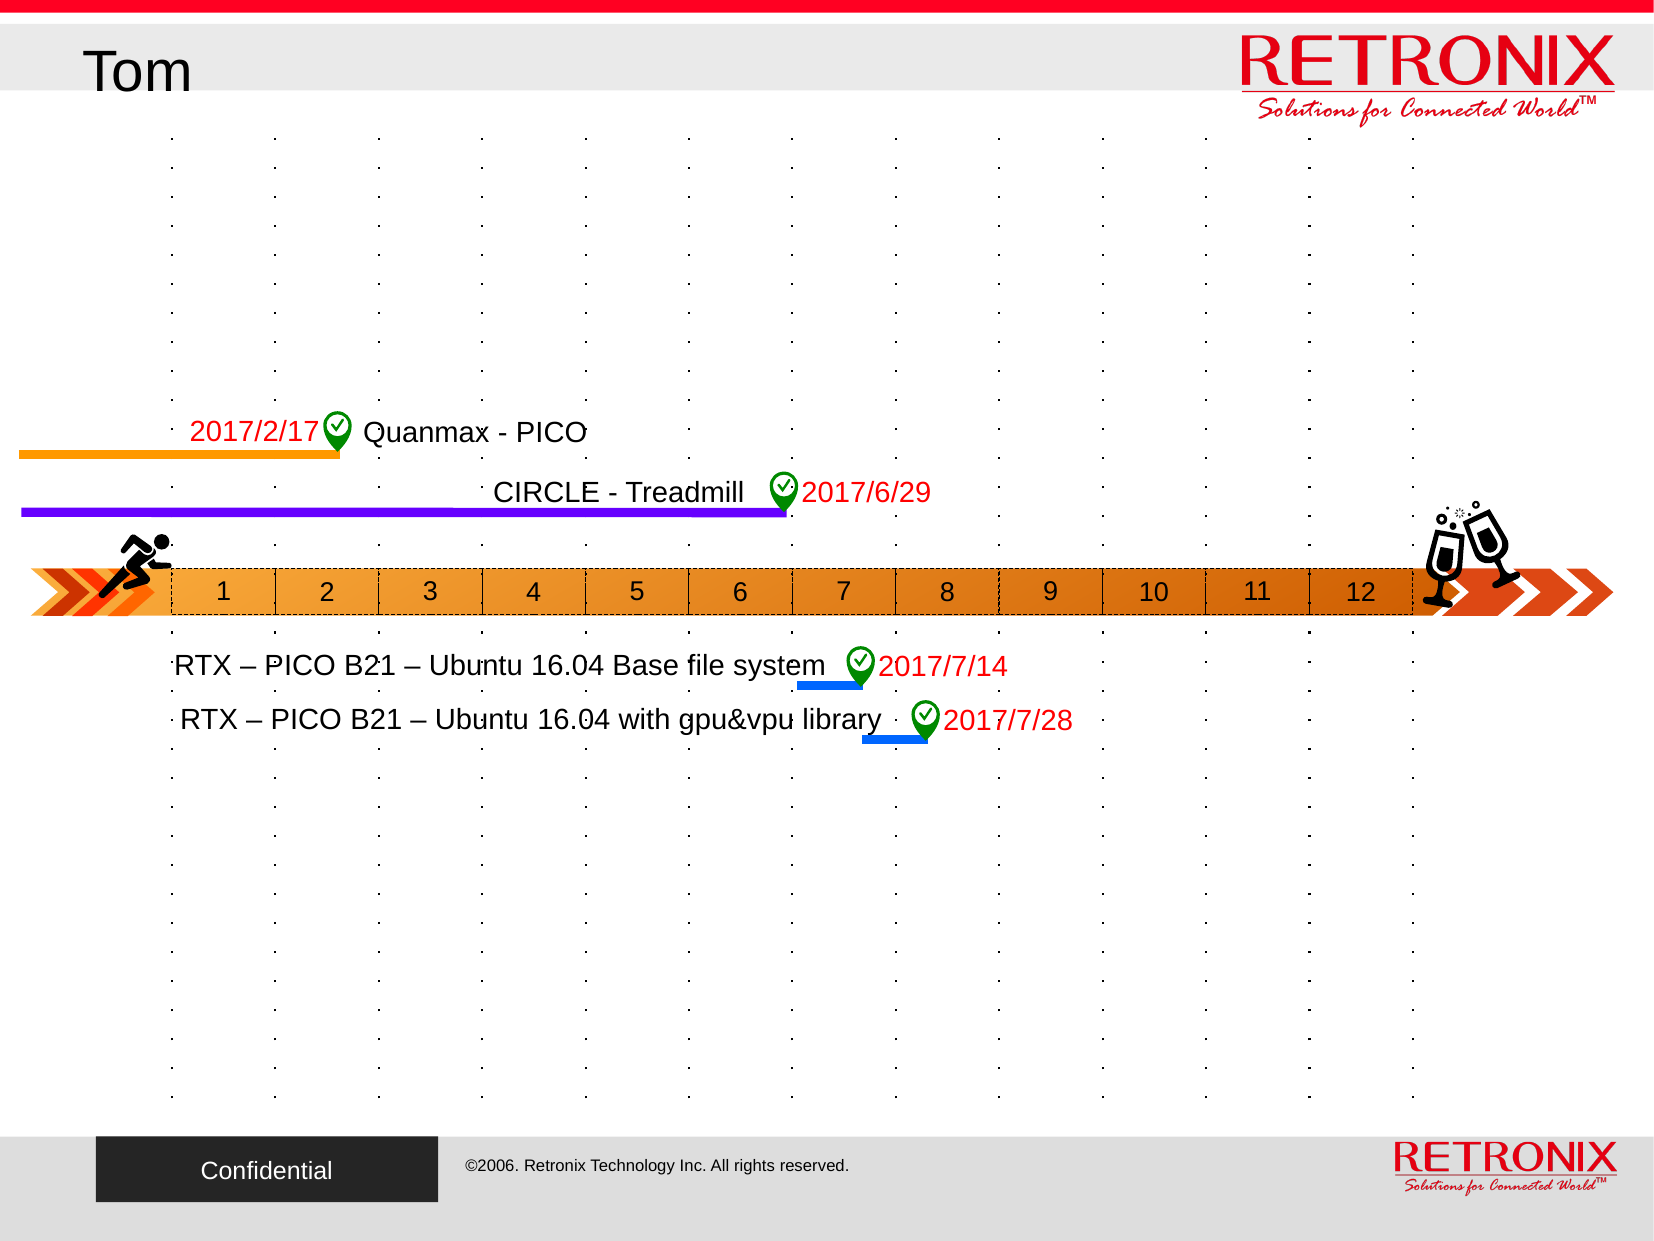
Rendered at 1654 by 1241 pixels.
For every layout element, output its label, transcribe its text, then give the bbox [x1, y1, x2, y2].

title Tom [82, 23, 1205, 119]
picture [1235, 31, 1621, 130]
picture [910, 699, 941, 742]
picture [845, 645, 876, 688]
picture [335, 410, 348, 453]
text_box 7 [792, 568, 895, 615]
text_box 9 [998, 568, 1102, 615]
text_box 4 [482, 568, 585, 615]
text_box RTX – PICO B21 – Ubuntu 16.04 with gpu&vpu library [165, 693, 924, 741]
text_box 2017/6/29 [786, 468, 947, 516]
text_box [1566, 568, 1614, 616]
text_box 10 [1102, 568, 1205, 615]
text_box 2017/7/28 [928, 696, 1089, 745]
text_box 2017/7/14 [863, 642, 1024, 691]
text_box [1512, 568, 1579, 616]
text_box Quanmax - PICO [348, 405, 628, 454]
text_box 11 [1205, 568, 1309, 615]
text_box 6 [688, 568, 792, 615]
picture [97, 533, 173, 599]
picture [1418, 498, 1525, 610]
text_box RTX – PICO B21 – Ubuntu 16.04 Base file system [159, 639, 859, 687]
picture [1391, 1139, 1621, 1198]
text_box [30, 568, 1440, 617]
text_box 1 [171, 568, 275, 615]
text_box [1442, 610, 1505, 616]
picture [768, 471, 786, 513]
text_box 2 [275, 568, 378, 615]
text_box 3 [378, 568, 482, 615]
text_box 2017/2/17 [174, 407, 335, 456]
text_box CIRCLE - Treadmill [478, 465, 783, 514]
text_box 12 [1309, 568, 1413, 615]
text_box 5 [585, 568, 688, 615]
text_box 8 [895, 568, 998, 615]
